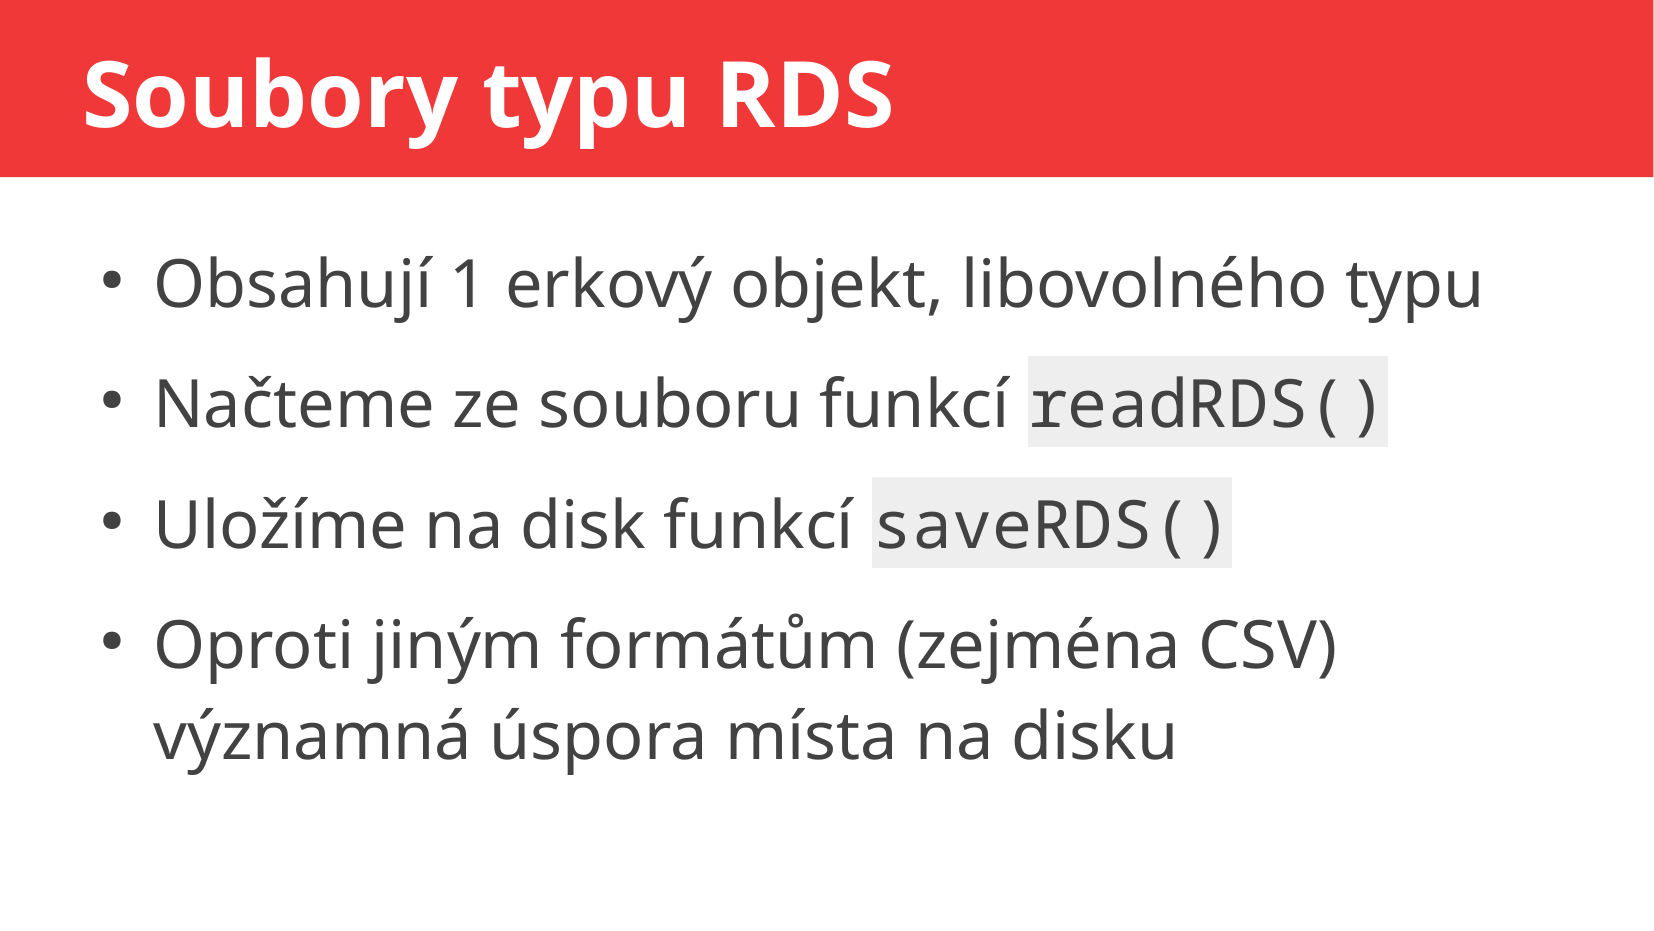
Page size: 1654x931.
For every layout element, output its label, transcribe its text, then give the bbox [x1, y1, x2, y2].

list Obsahují 1 erkový objekt, libovolného typu Načteme ze souboru funkcí readRDS() Uložíme na disk funkcí saveRDS() Oproti jiným formátům (zejména CSV) významná úspora místa na disku [82, 236, 1563, 810]
title Soubory typu RDS [82, 14, 1571, 171]
